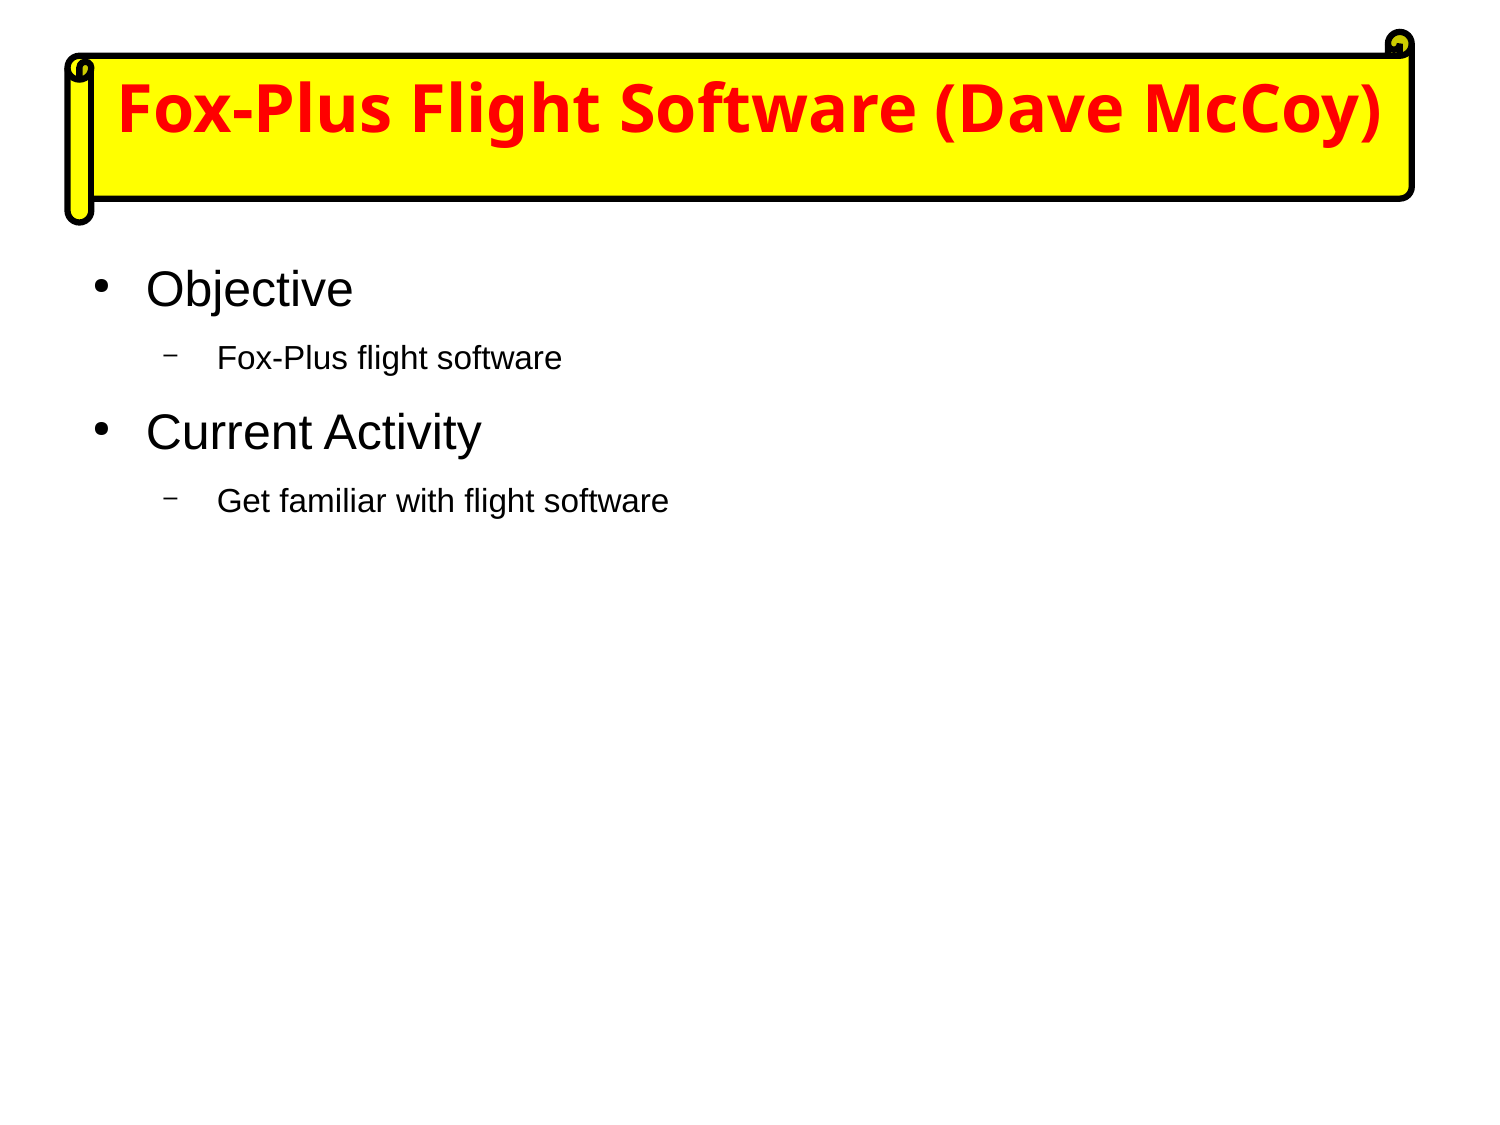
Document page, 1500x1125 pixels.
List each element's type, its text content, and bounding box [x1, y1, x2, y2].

list Objective Fox-Plus flight software Current Activity Get familiar with flight software [75, 263, 1426, 916]
text_box [67, 154, 1412, 223]
text_box [72, 31, 1412, 58]
text_box Fox-Plus Flight Software (Dave McCoy) [0, 58, 1500, 154]
